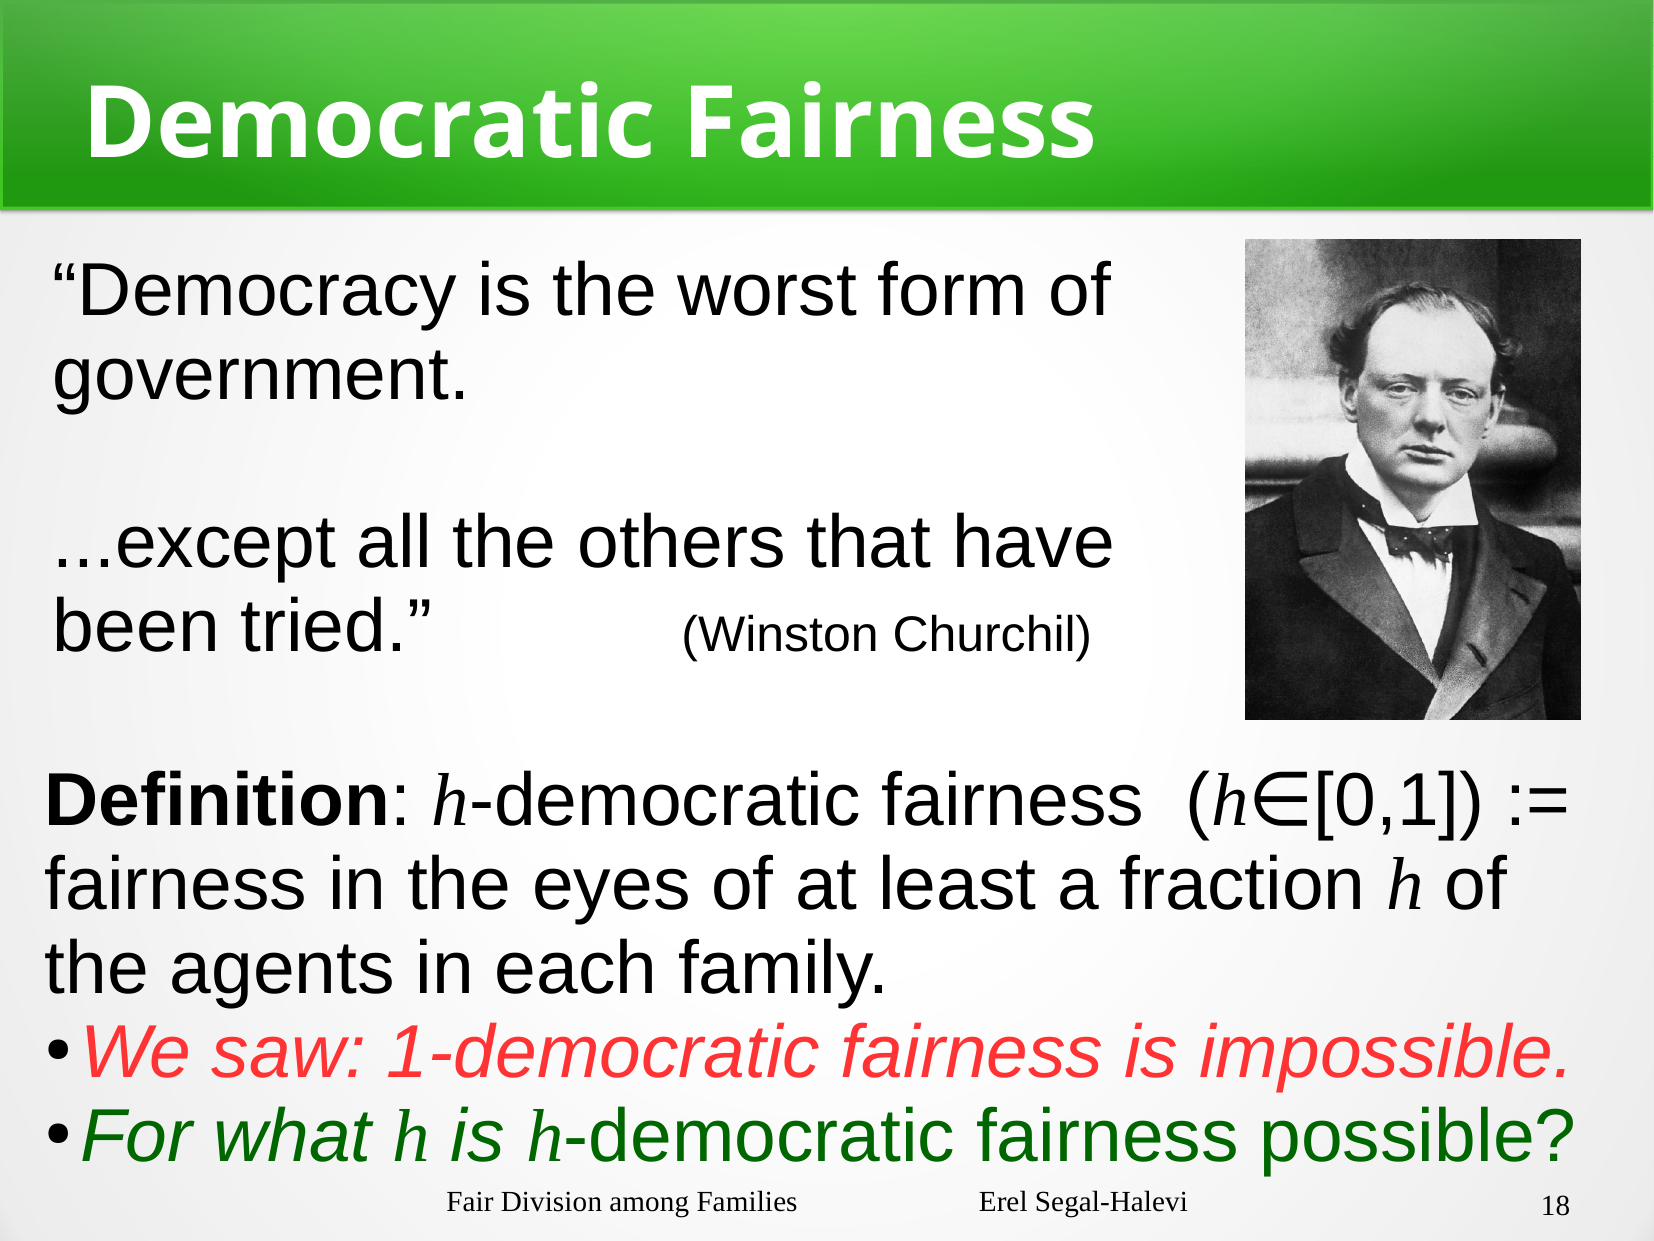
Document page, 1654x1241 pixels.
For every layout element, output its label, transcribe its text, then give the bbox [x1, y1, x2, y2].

text_box Definition: h-democratic fairness (h∈[0,1]) := fairness in the eyes of at least a fraction h of the agents in each family. We saw: 1-democratic fairness is impossible. For what h is h-democratic fairness possible? [30, 749, 1636, 1186]
text_box “Democracy is the worst form of government. ...except all the others that have been tried.” (Winston Churchil) [38, 240, 1216, 675]
title Democratic Fairness [82, 47, 1571, 189]
picture [1245, 239, 1581, 721]
